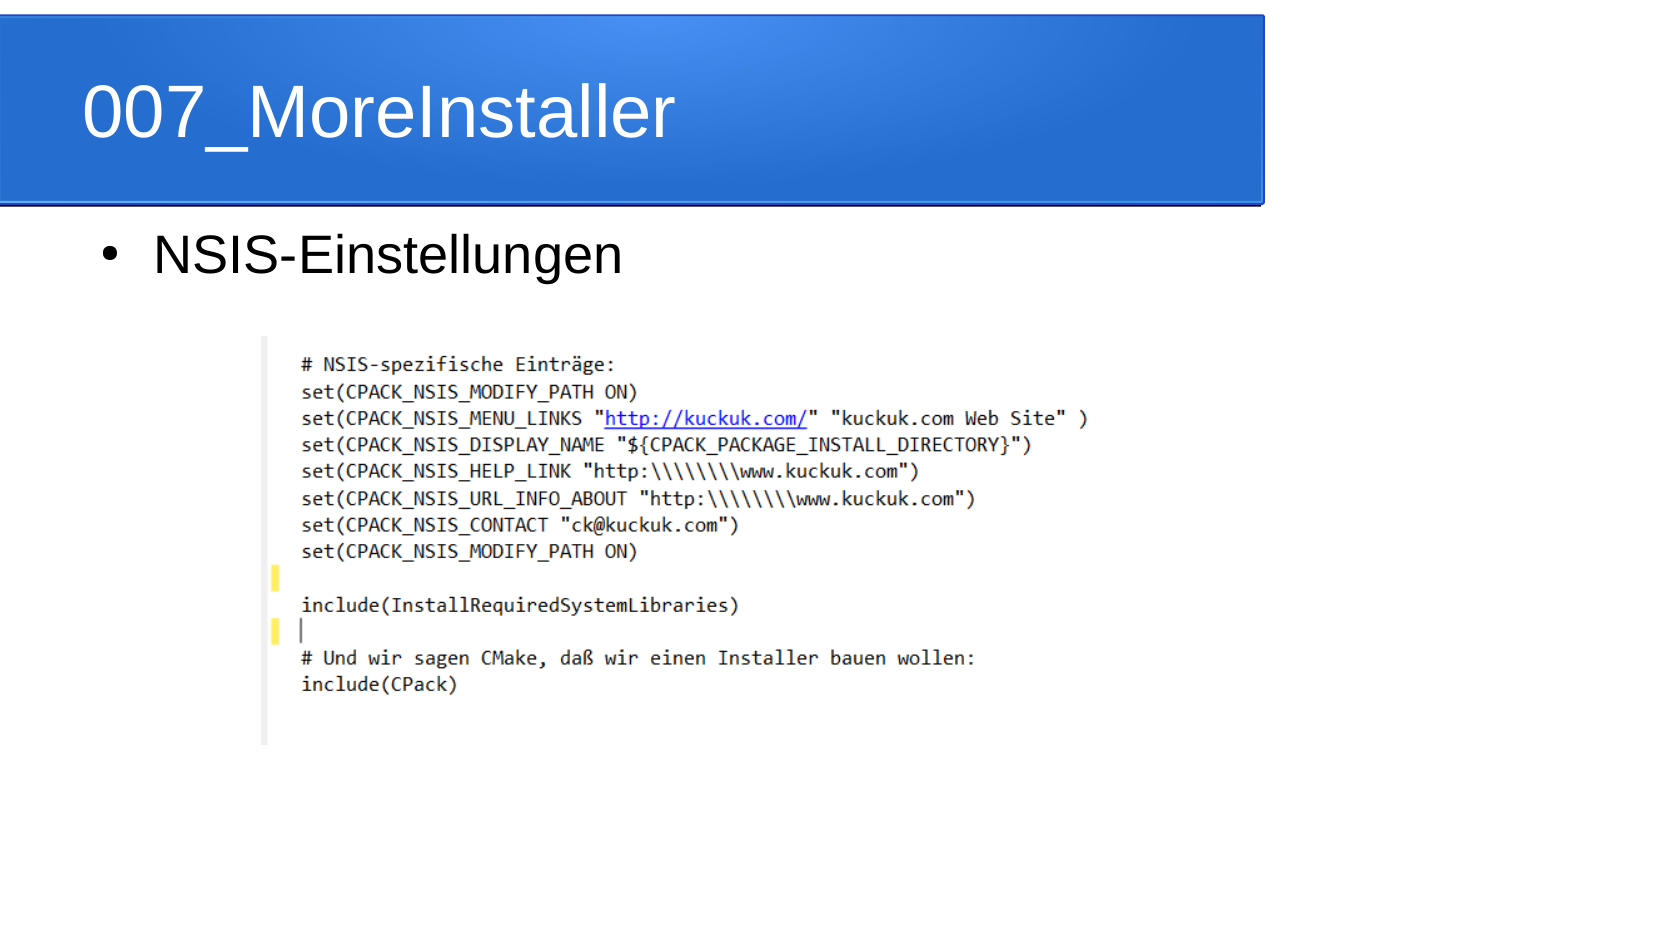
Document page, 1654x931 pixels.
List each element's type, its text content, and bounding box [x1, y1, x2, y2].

list NSIS-Einstellungen [82, 224, 1571, 764]
title 007_MoreInstaller [82, 35, 1235, 189]
picture [261, 336, 1158, 745]
